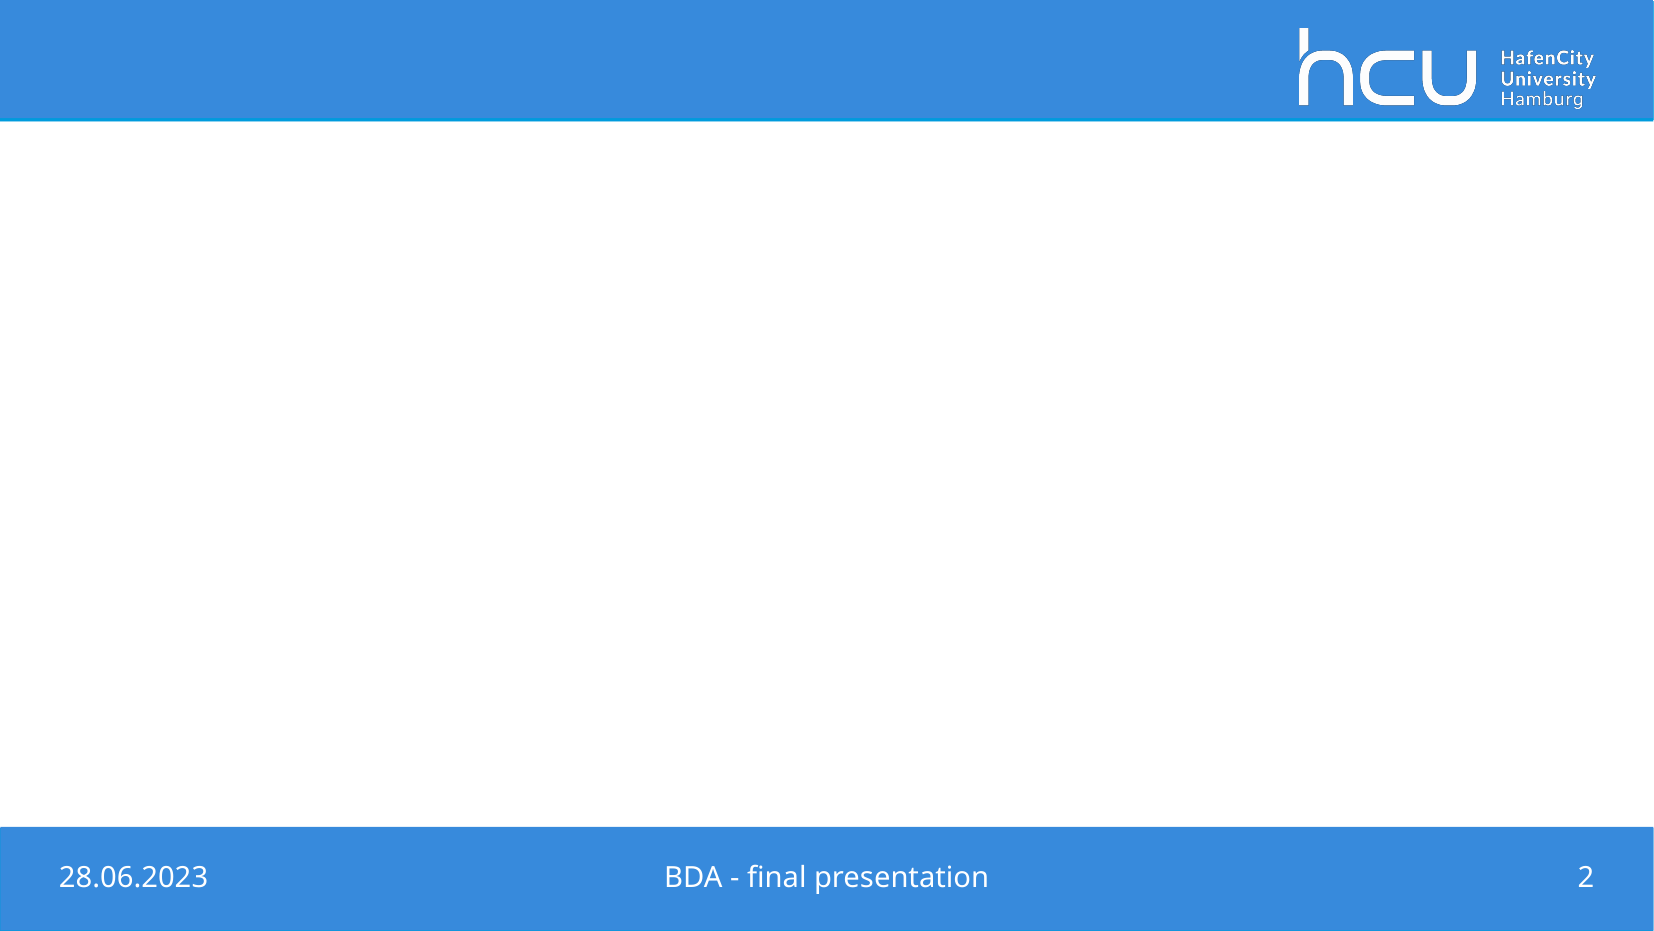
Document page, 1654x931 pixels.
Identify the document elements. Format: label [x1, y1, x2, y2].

picture [1299, 1, 1654, 117]
